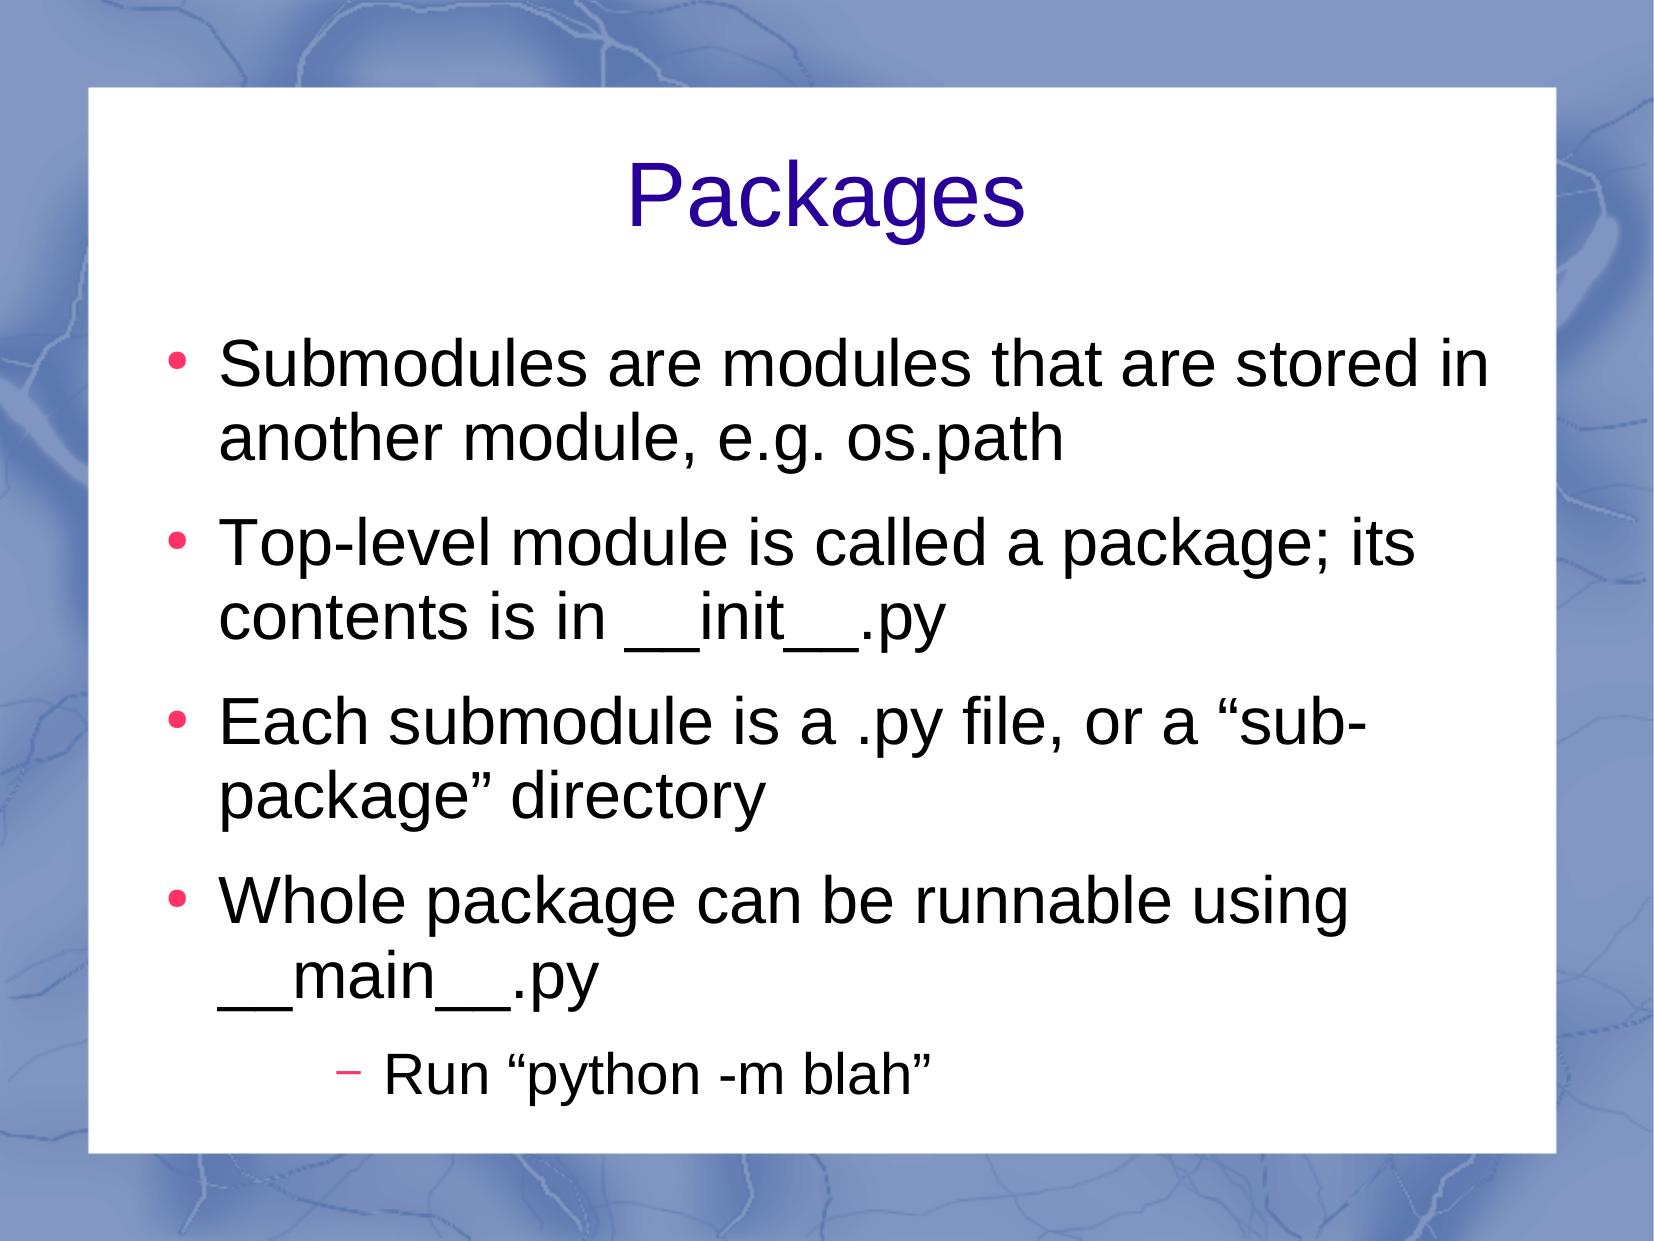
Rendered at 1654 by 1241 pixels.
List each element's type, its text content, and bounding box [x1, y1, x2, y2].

list Submodules are modules that are stored in another module, e.g. os.path Top-level module is called a package; its contents is in __init__.py Each submodule is a .py file, or a “sub-package” directory Whole package can be runnable using __main__.py Run “python -m blah” [147, 325, 1506, 1217]
picture [0, 0, 1654, 1241]
title Packages [118, 98, 1536, 291]
